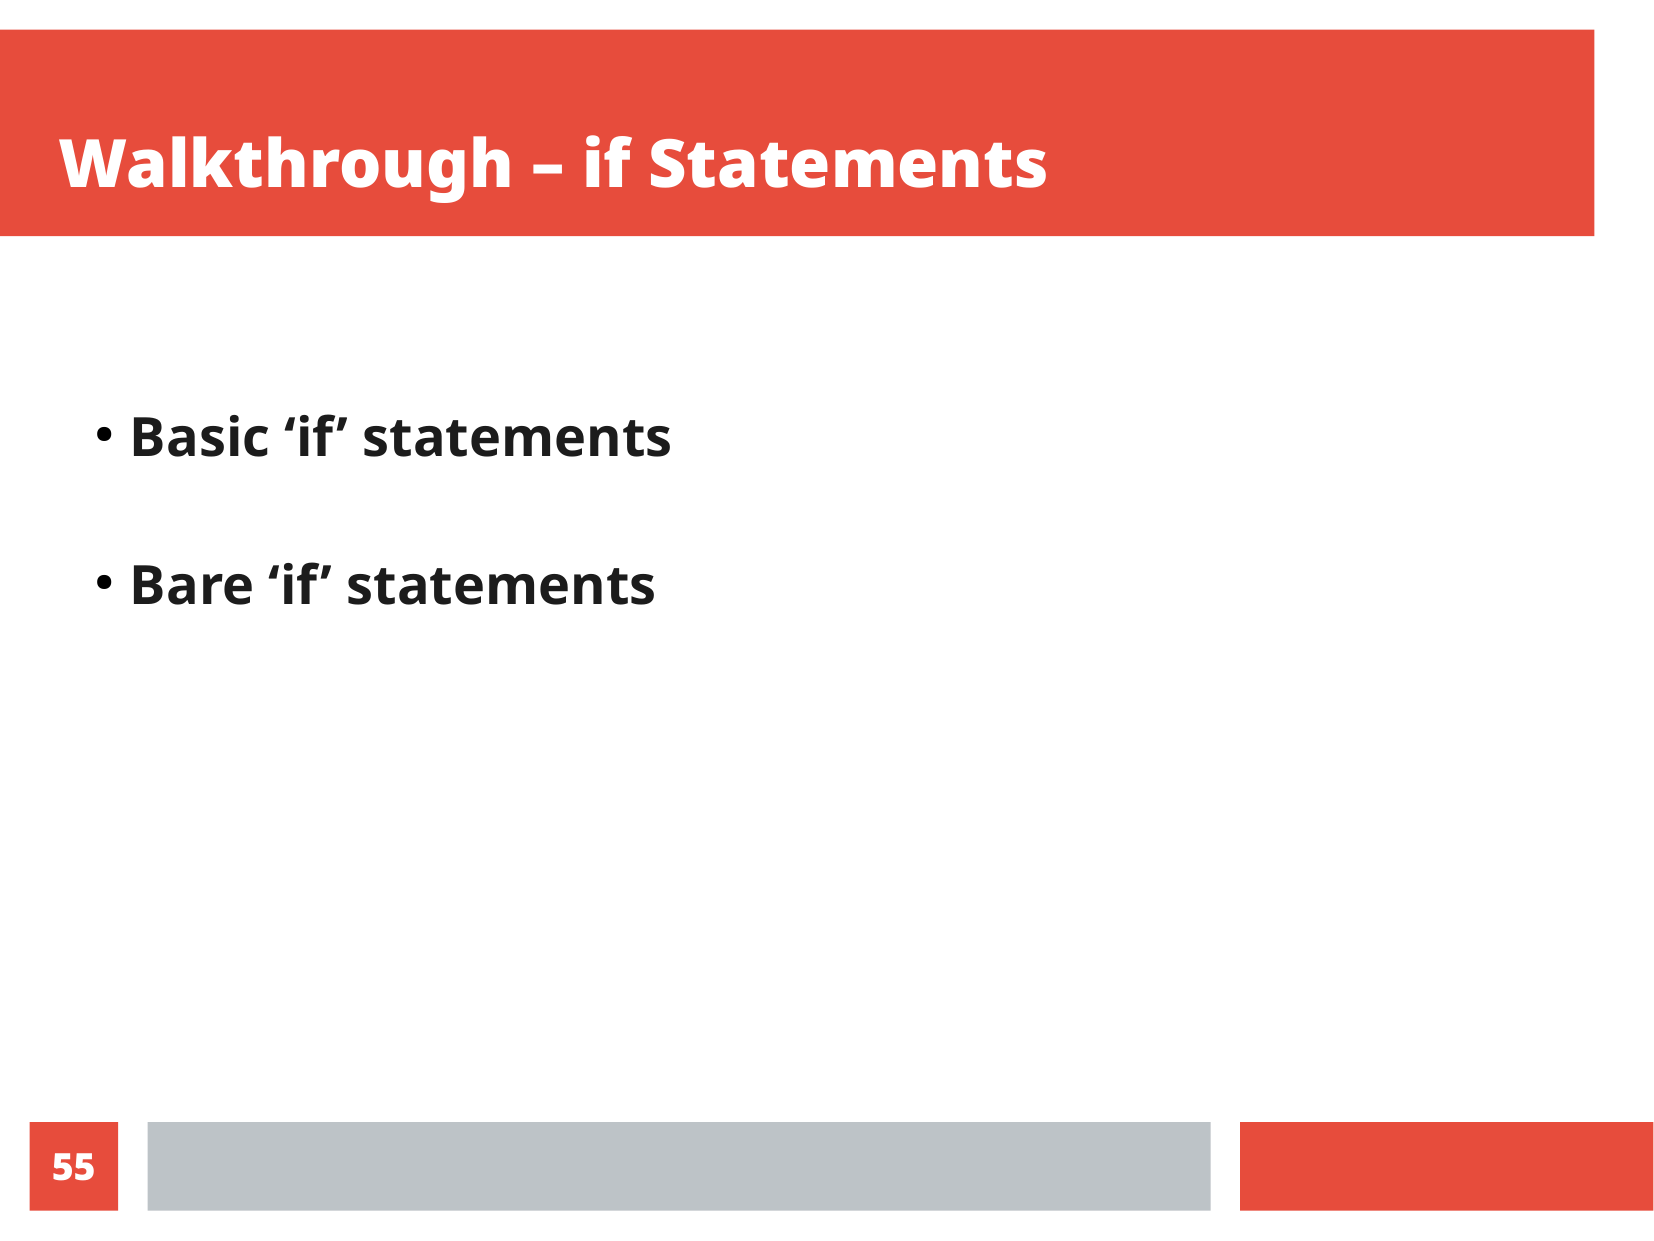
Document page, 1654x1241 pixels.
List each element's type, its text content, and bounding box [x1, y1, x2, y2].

subtitle Basic ‘if’ statements Bare ‘if’ statements [59, 324, 1565, 1093]
title Walkthrough – if Statements [59, 59, 1595, 207]
